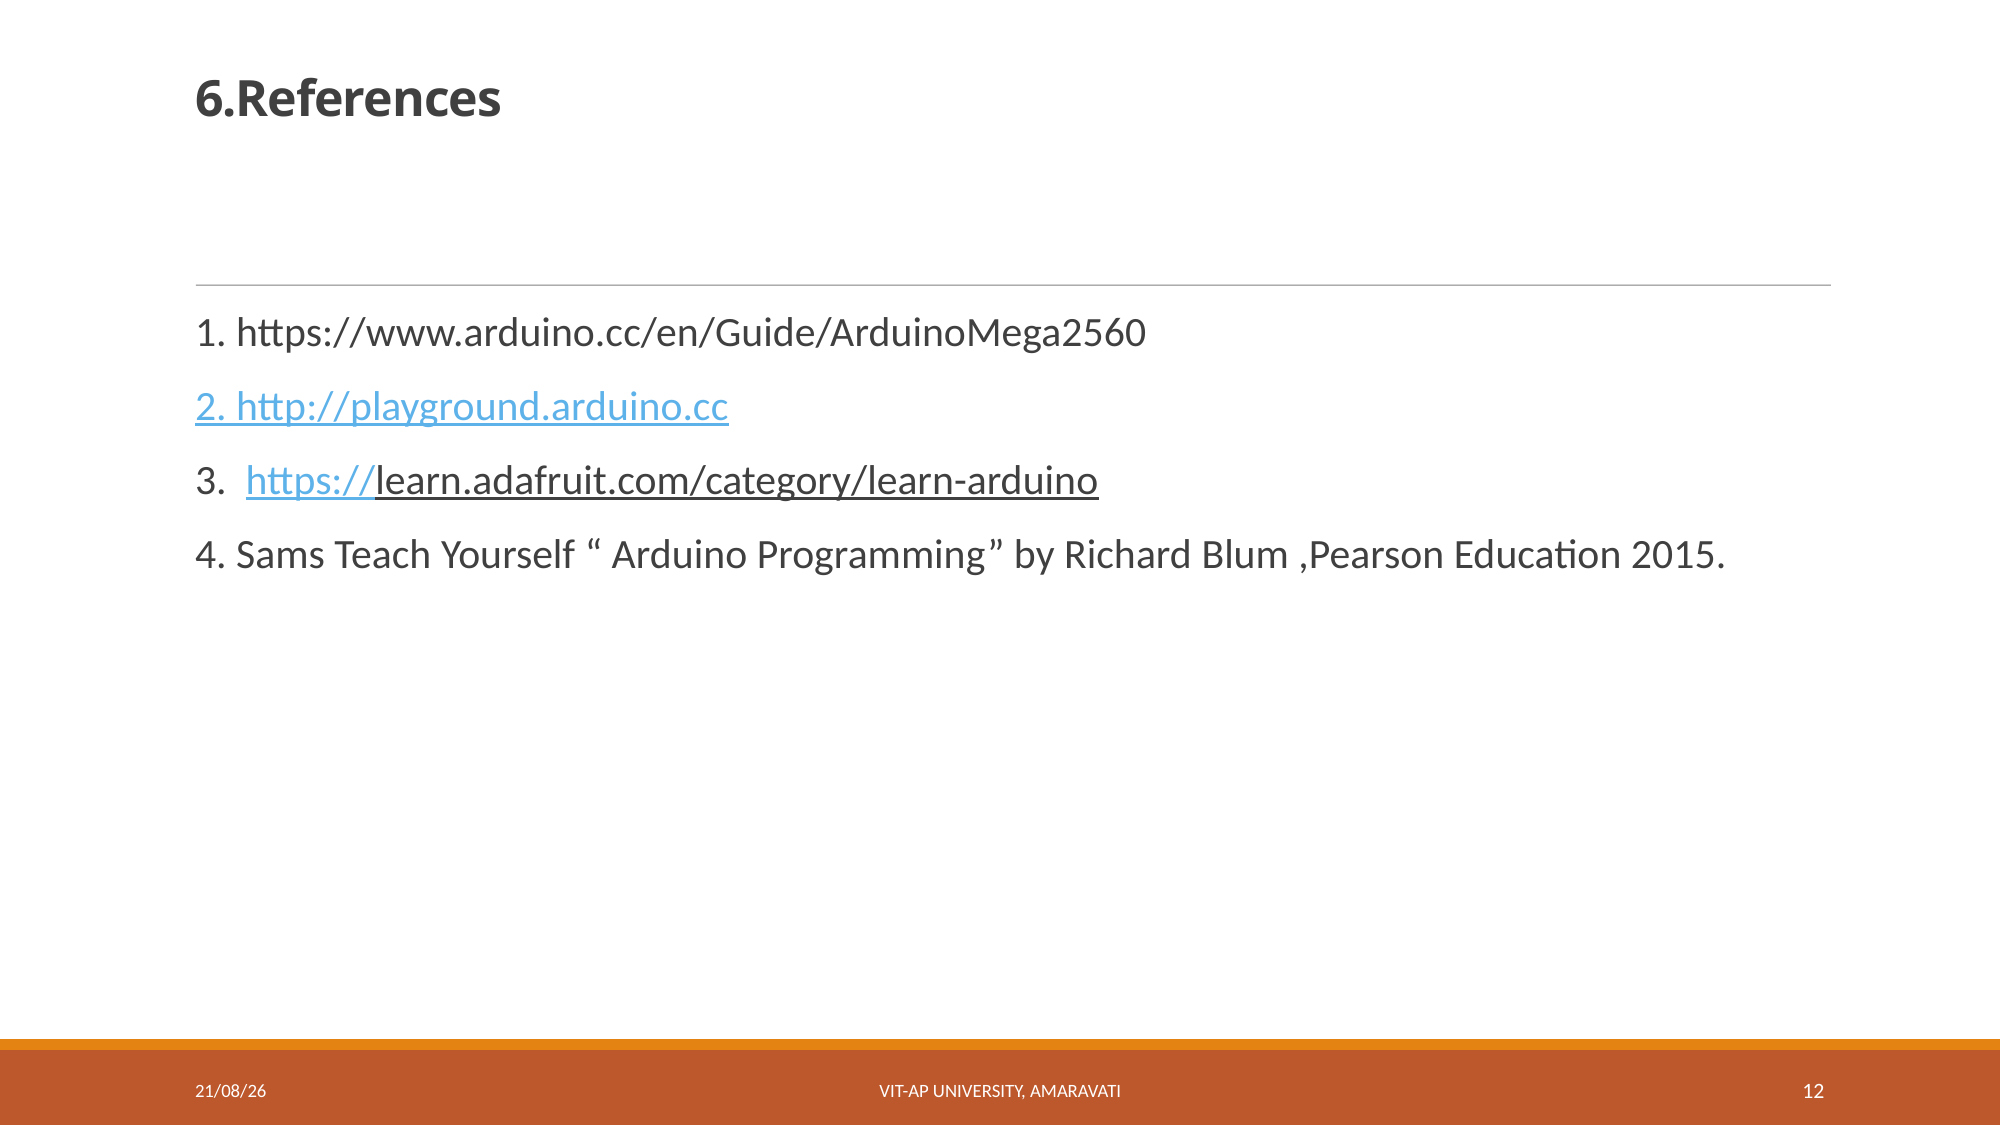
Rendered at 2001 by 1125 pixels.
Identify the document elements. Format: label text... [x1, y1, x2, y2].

list 1. https://www.arduino.cc/en/Guide/ArduinoMega2560 2. http://playground.arduino.cc 3. https://learn.adafruit.com/category/learn-arduino 4. Sams Teach Yourself “ Arduino Programming” by Richard Blum ,Pearson Education 2015. [180, 302, 1830, 963]
footer VIT-AP University, Amaravati [604, 1059, 1396, 1120]
title 6.References [180, 47, 1830, 135]
slide_number 14/09/17 [180, 1059, 586, 1120]
slide_number <number> [1624, 1059, 1840, 1120]
